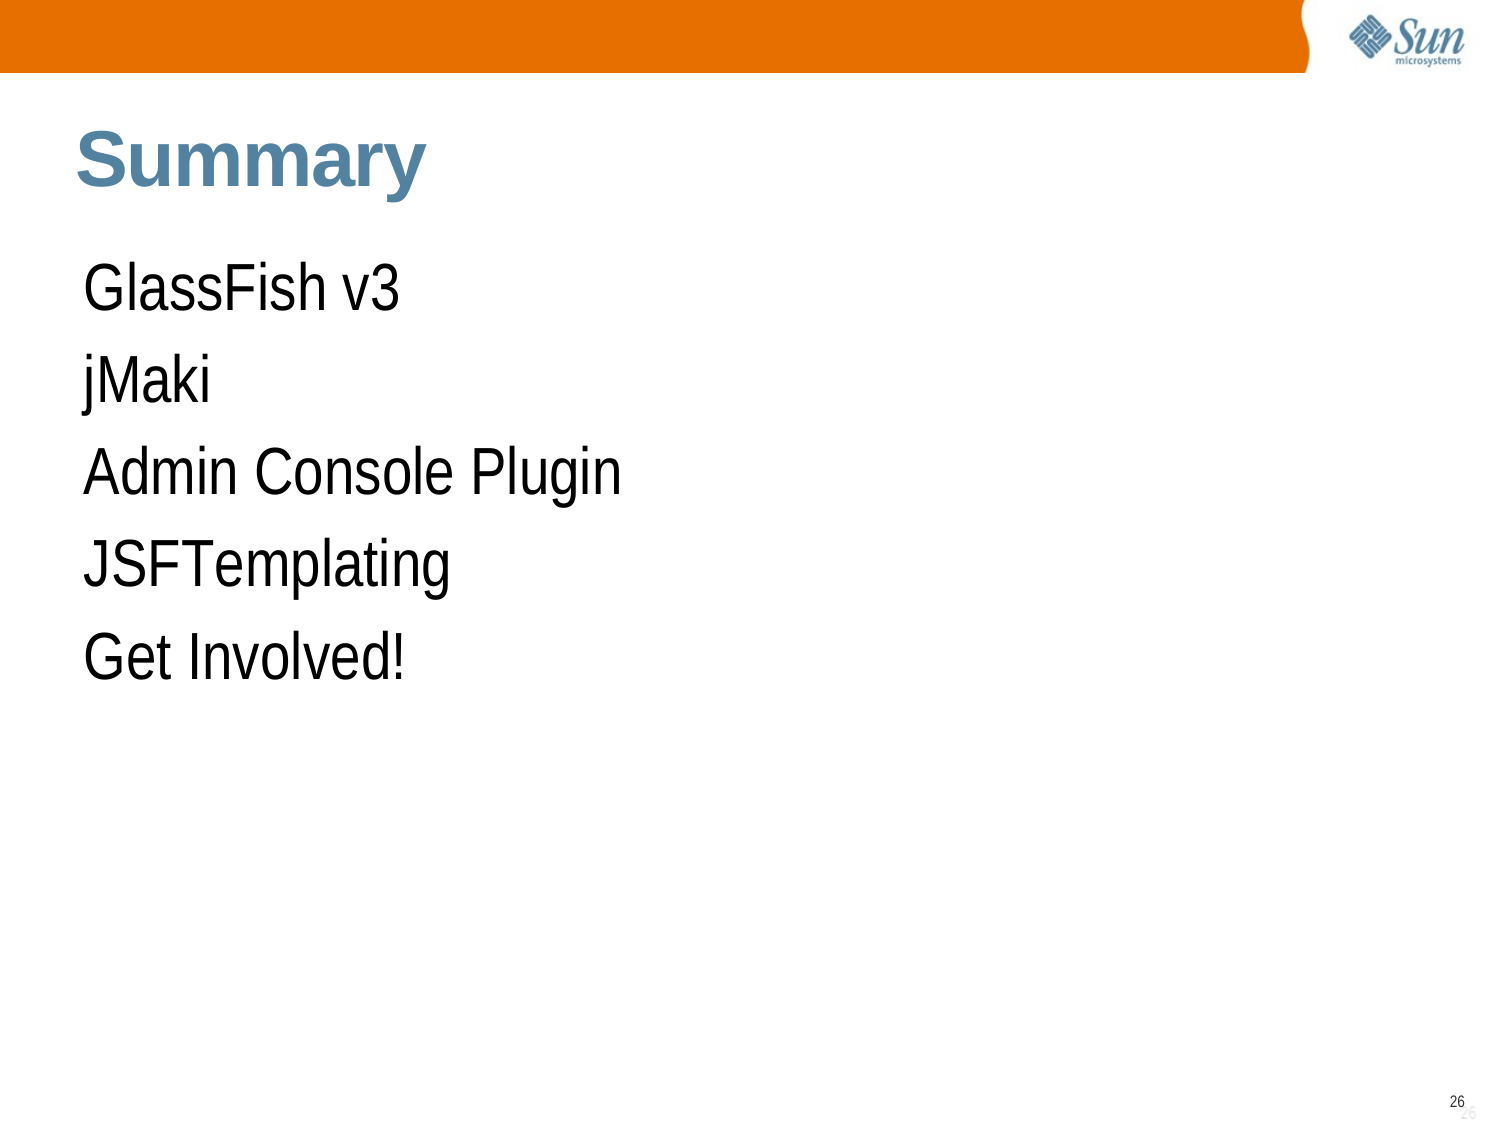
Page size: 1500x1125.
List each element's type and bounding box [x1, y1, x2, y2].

picture [0, 0, 1500, 73]
